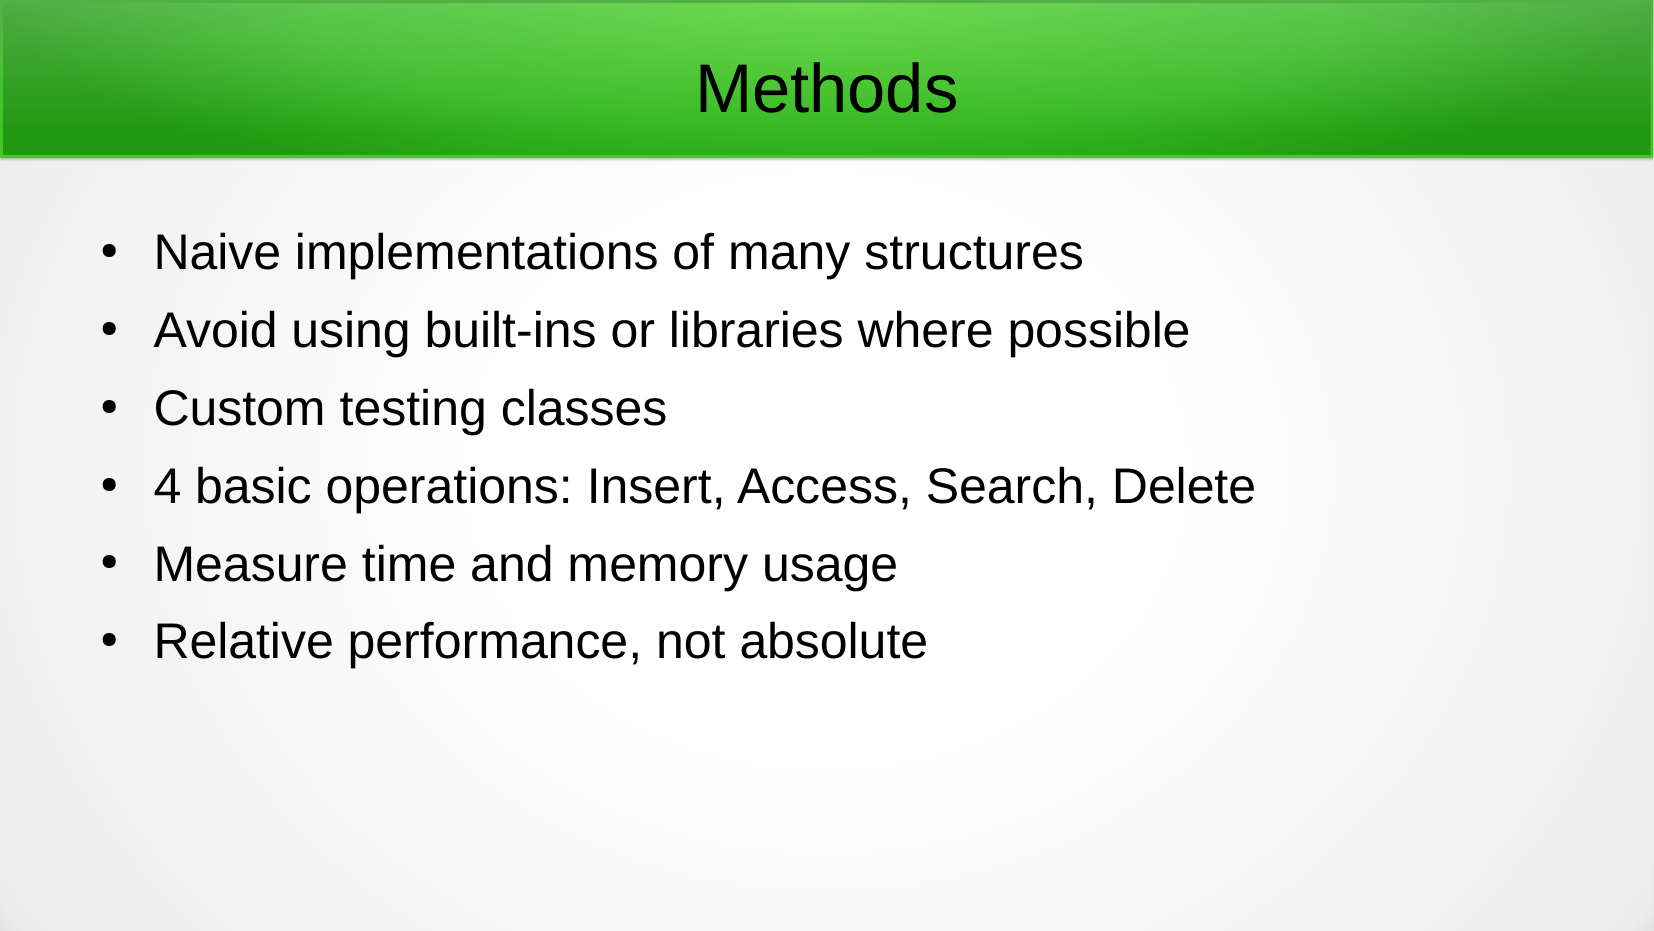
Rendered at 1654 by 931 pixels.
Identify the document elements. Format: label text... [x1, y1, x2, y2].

list Naive implementations of many structures Avoid using built-ins or libraries where possible Custom testing classes 4 basic operations: Insert, Access, Search, Delete Measure time and memory usage Relative performance, not absolute [82, 224, 1571, 764]
title Methods [82, 35, 1571, 142]
